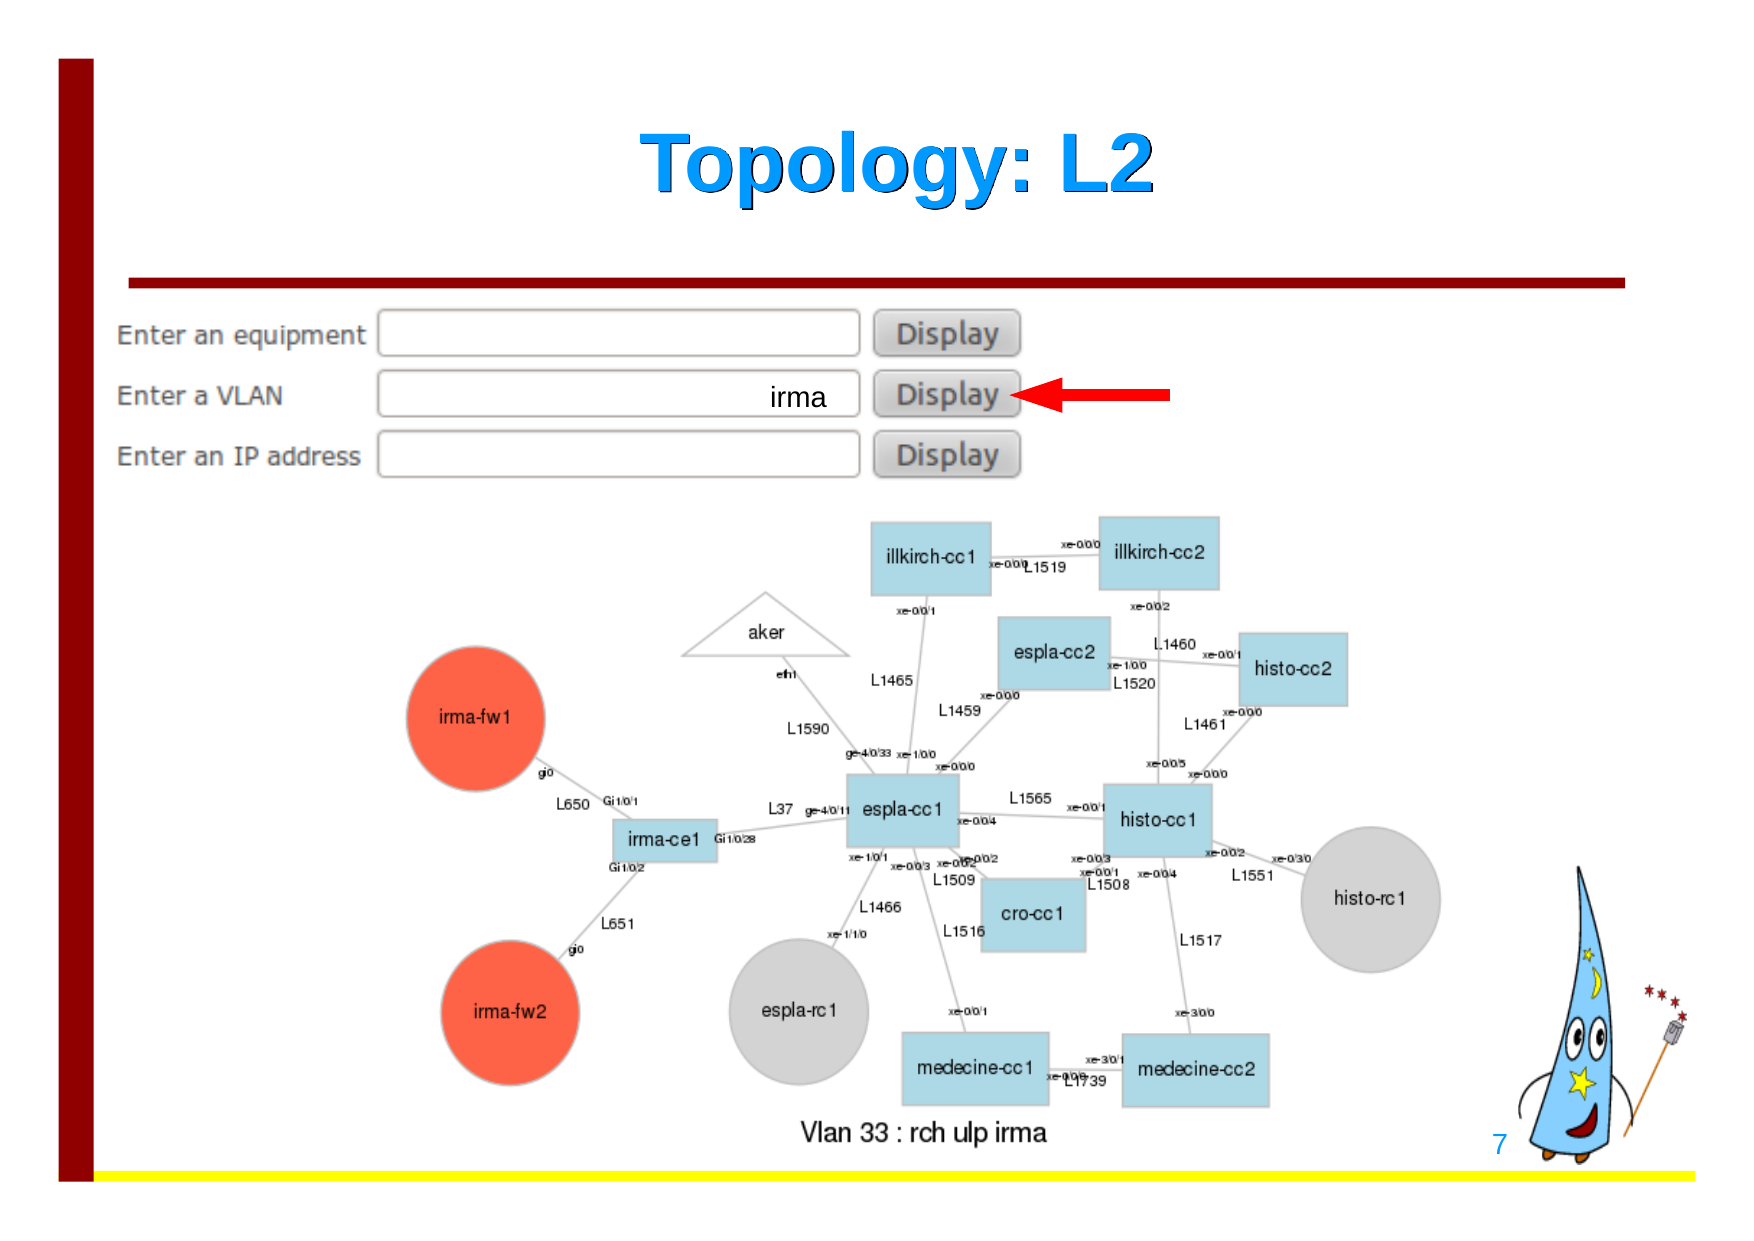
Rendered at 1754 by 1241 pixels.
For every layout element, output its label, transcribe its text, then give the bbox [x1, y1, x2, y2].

text_box irma [755, 373, 859, 437]
title Topology: L2 [152, 74, 1643, 252]
picture [1518, 865, 1687, 1165]
picture [113, 301, 1477, 1165]
